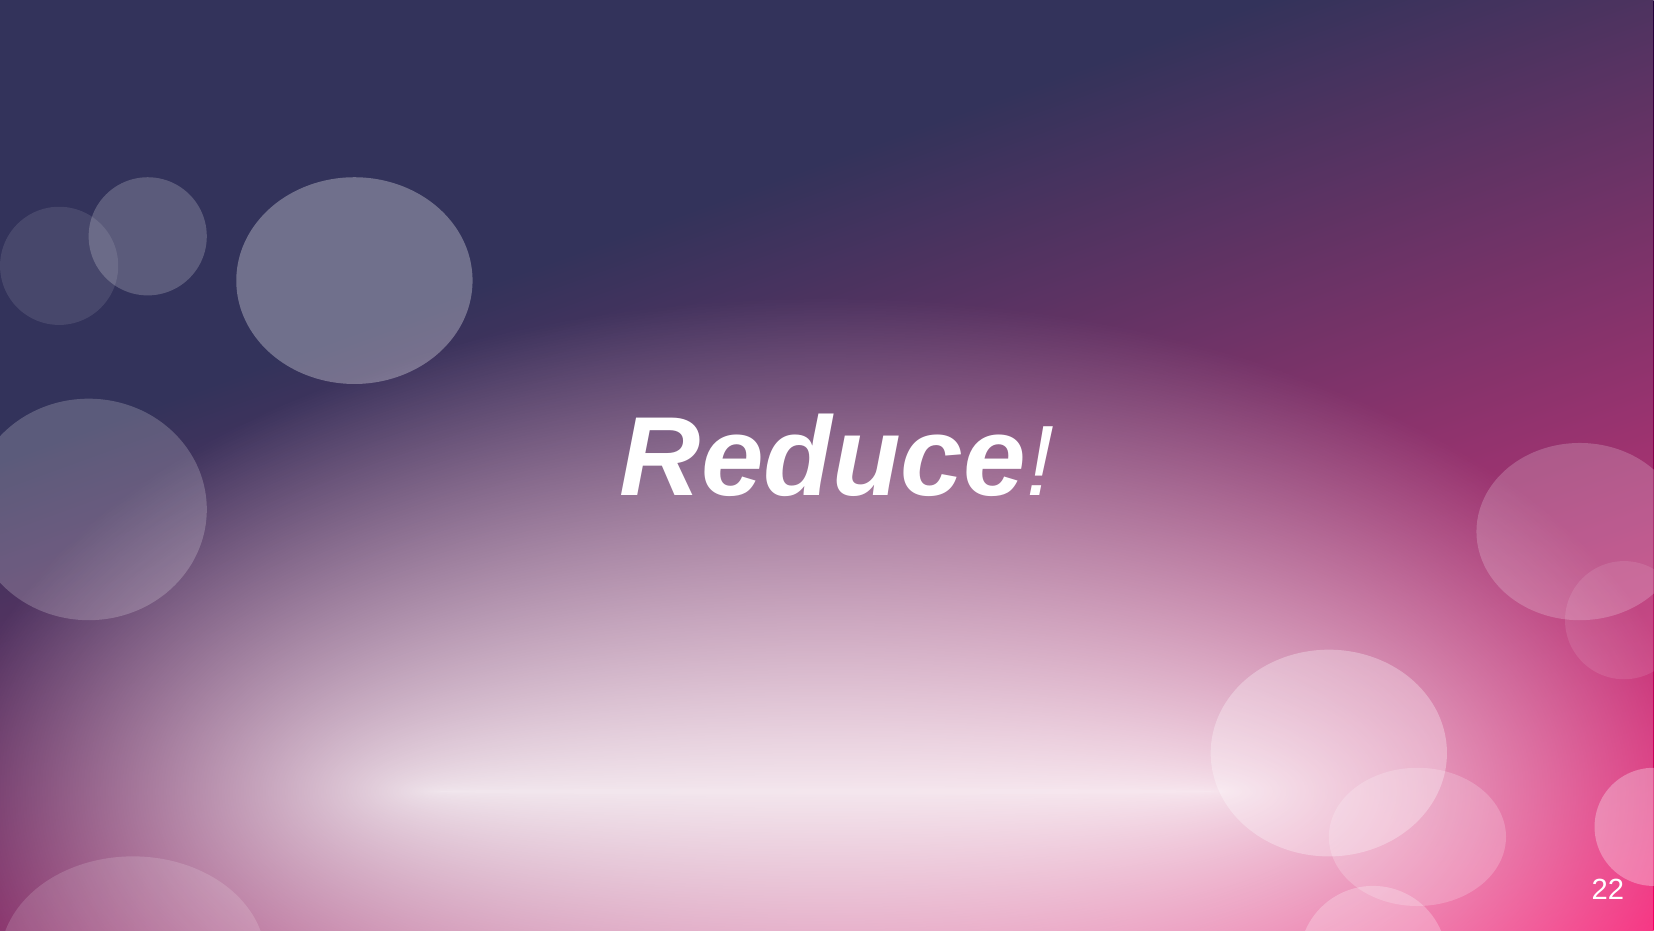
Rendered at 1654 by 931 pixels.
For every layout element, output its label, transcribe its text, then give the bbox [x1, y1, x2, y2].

title Reduce! [98, 375, 1576, 538]
